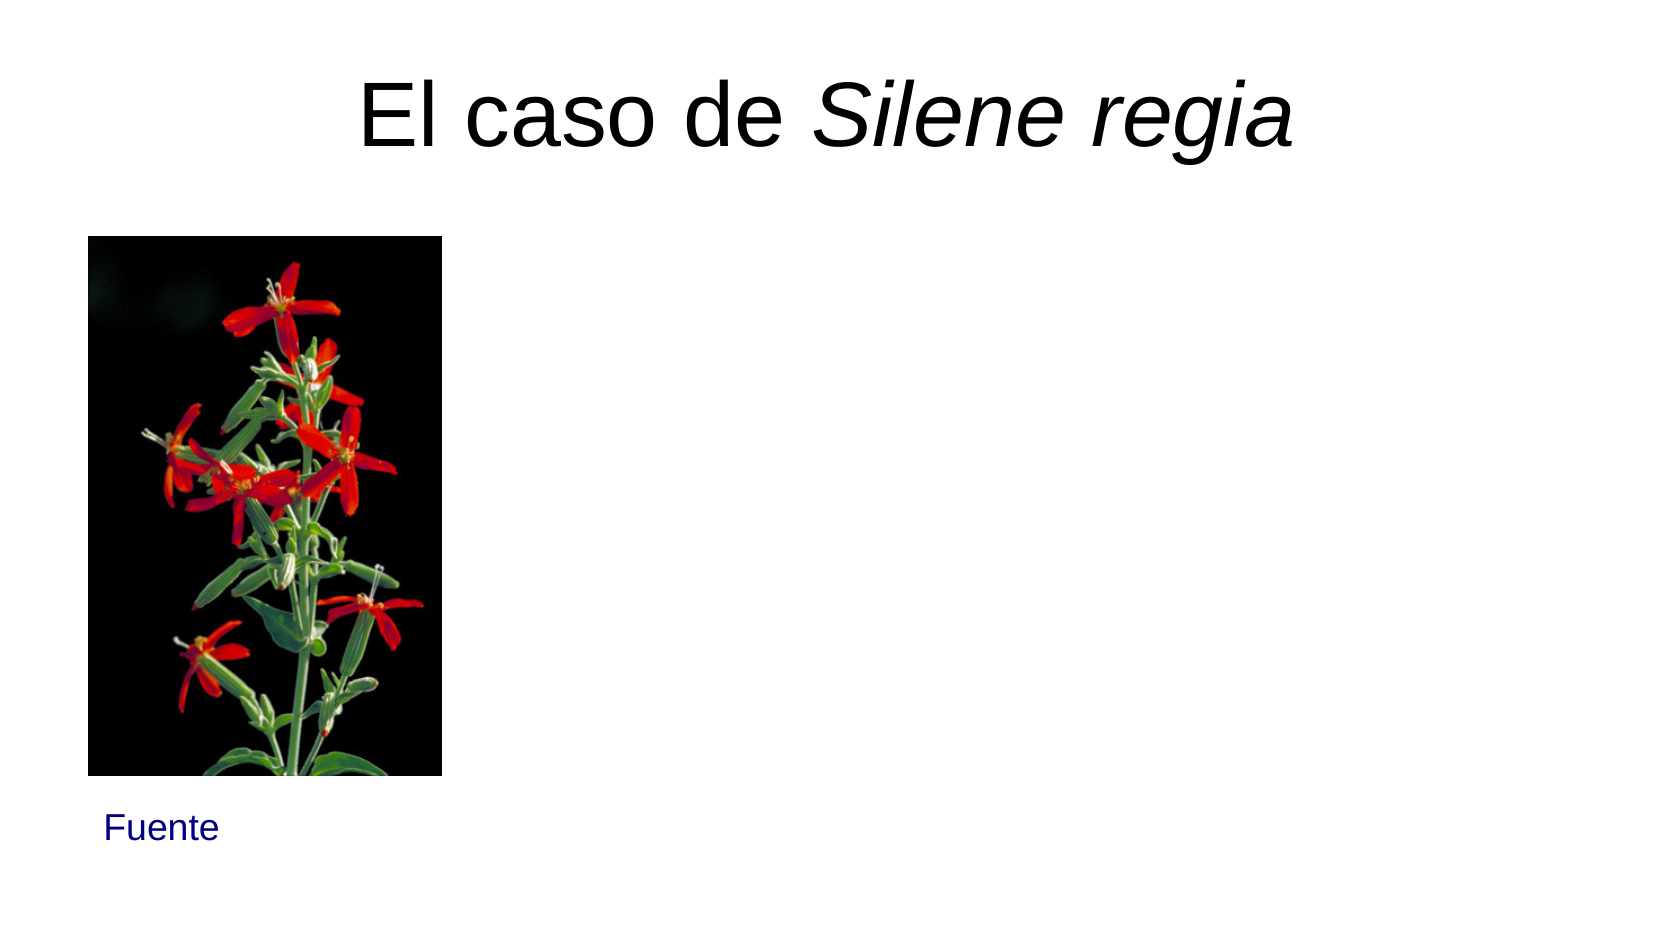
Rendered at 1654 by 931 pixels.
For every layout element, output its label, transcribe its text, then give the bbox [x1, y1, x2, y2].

picture [88, 236, 442, 776]
text_box Fuente [88, 799, 414, 857]
title El caso de Silene regia [82, 37, 1571, 193]
